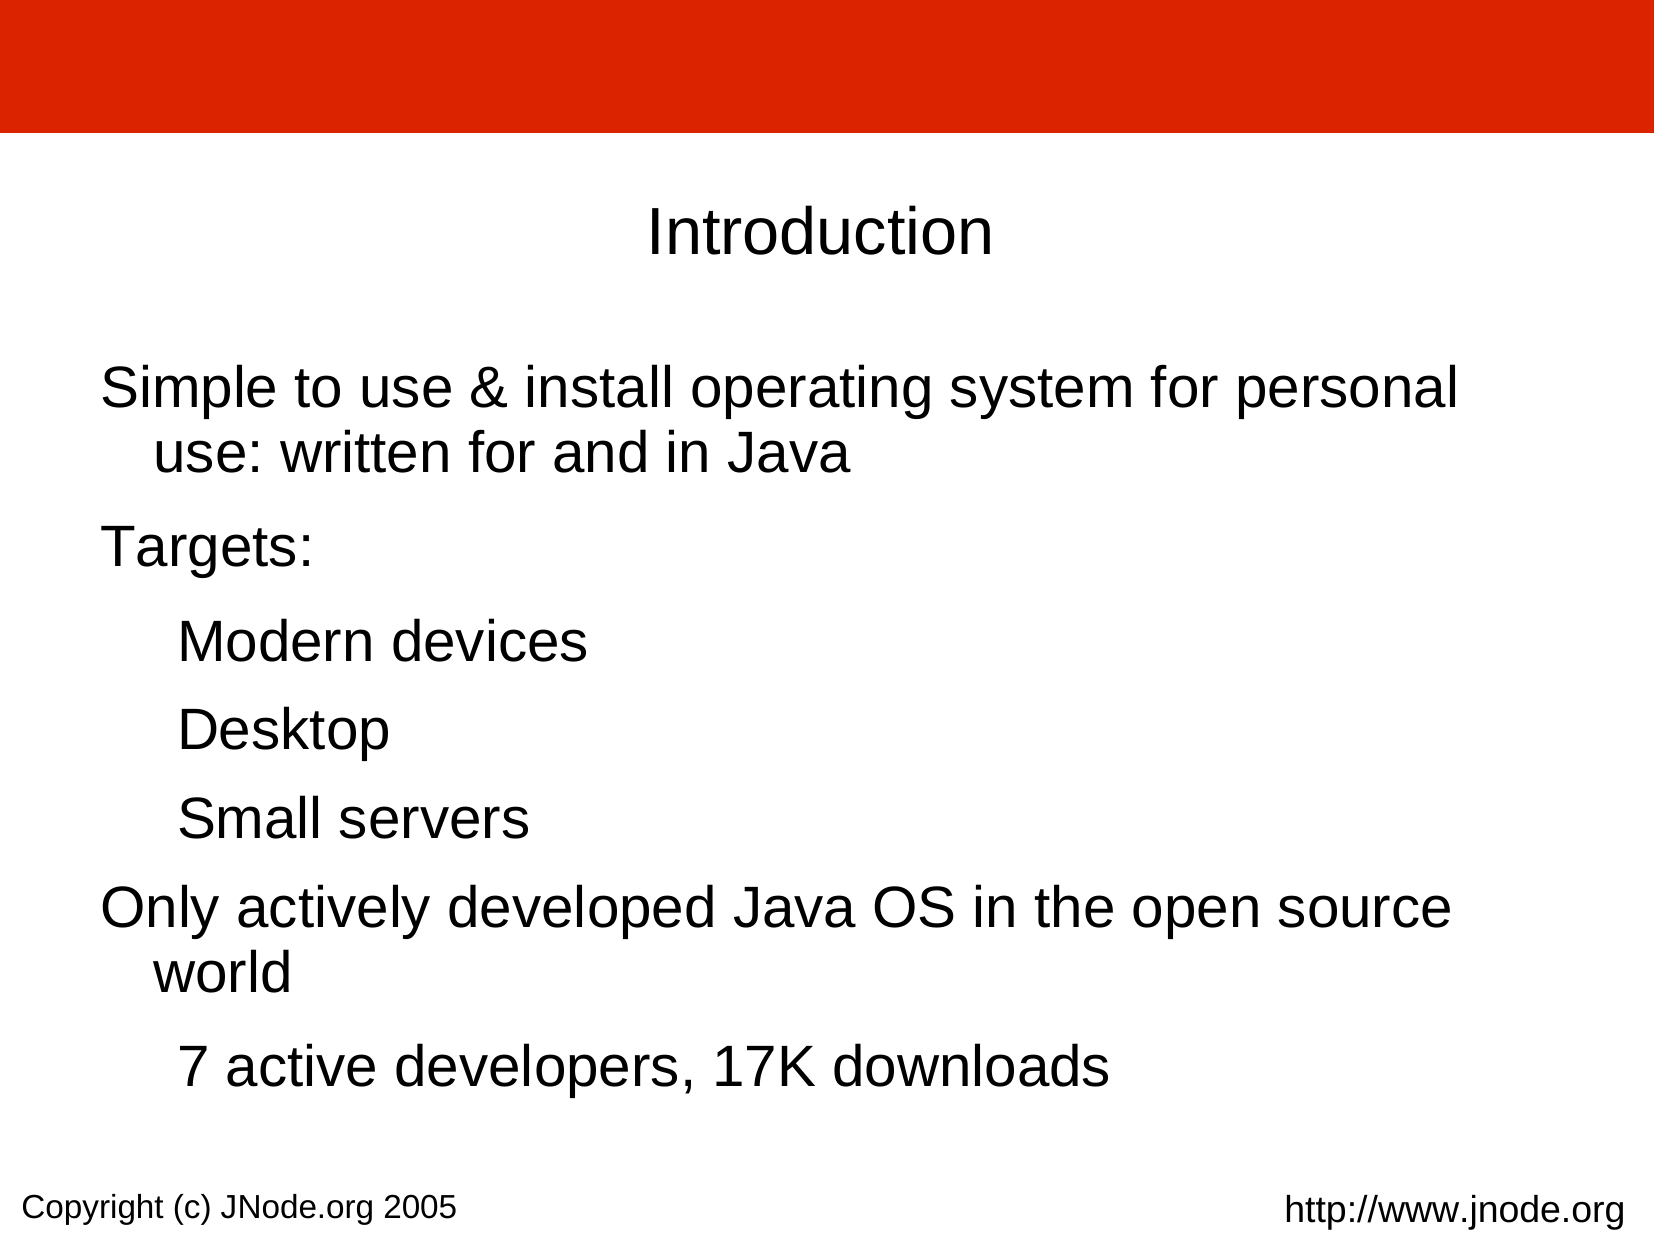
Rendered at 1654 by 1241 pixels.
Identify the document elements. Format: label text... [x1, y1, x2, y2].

list Simple to use & install operating system for personal use: written for and in Java Targets: Modern devices Desktop Small servers Only actively developed Java OS in the open source world 7 active developers, 17K downloads [82, 354, 1571, 1109]
title Introduction [76, 147, 1565, 316]
